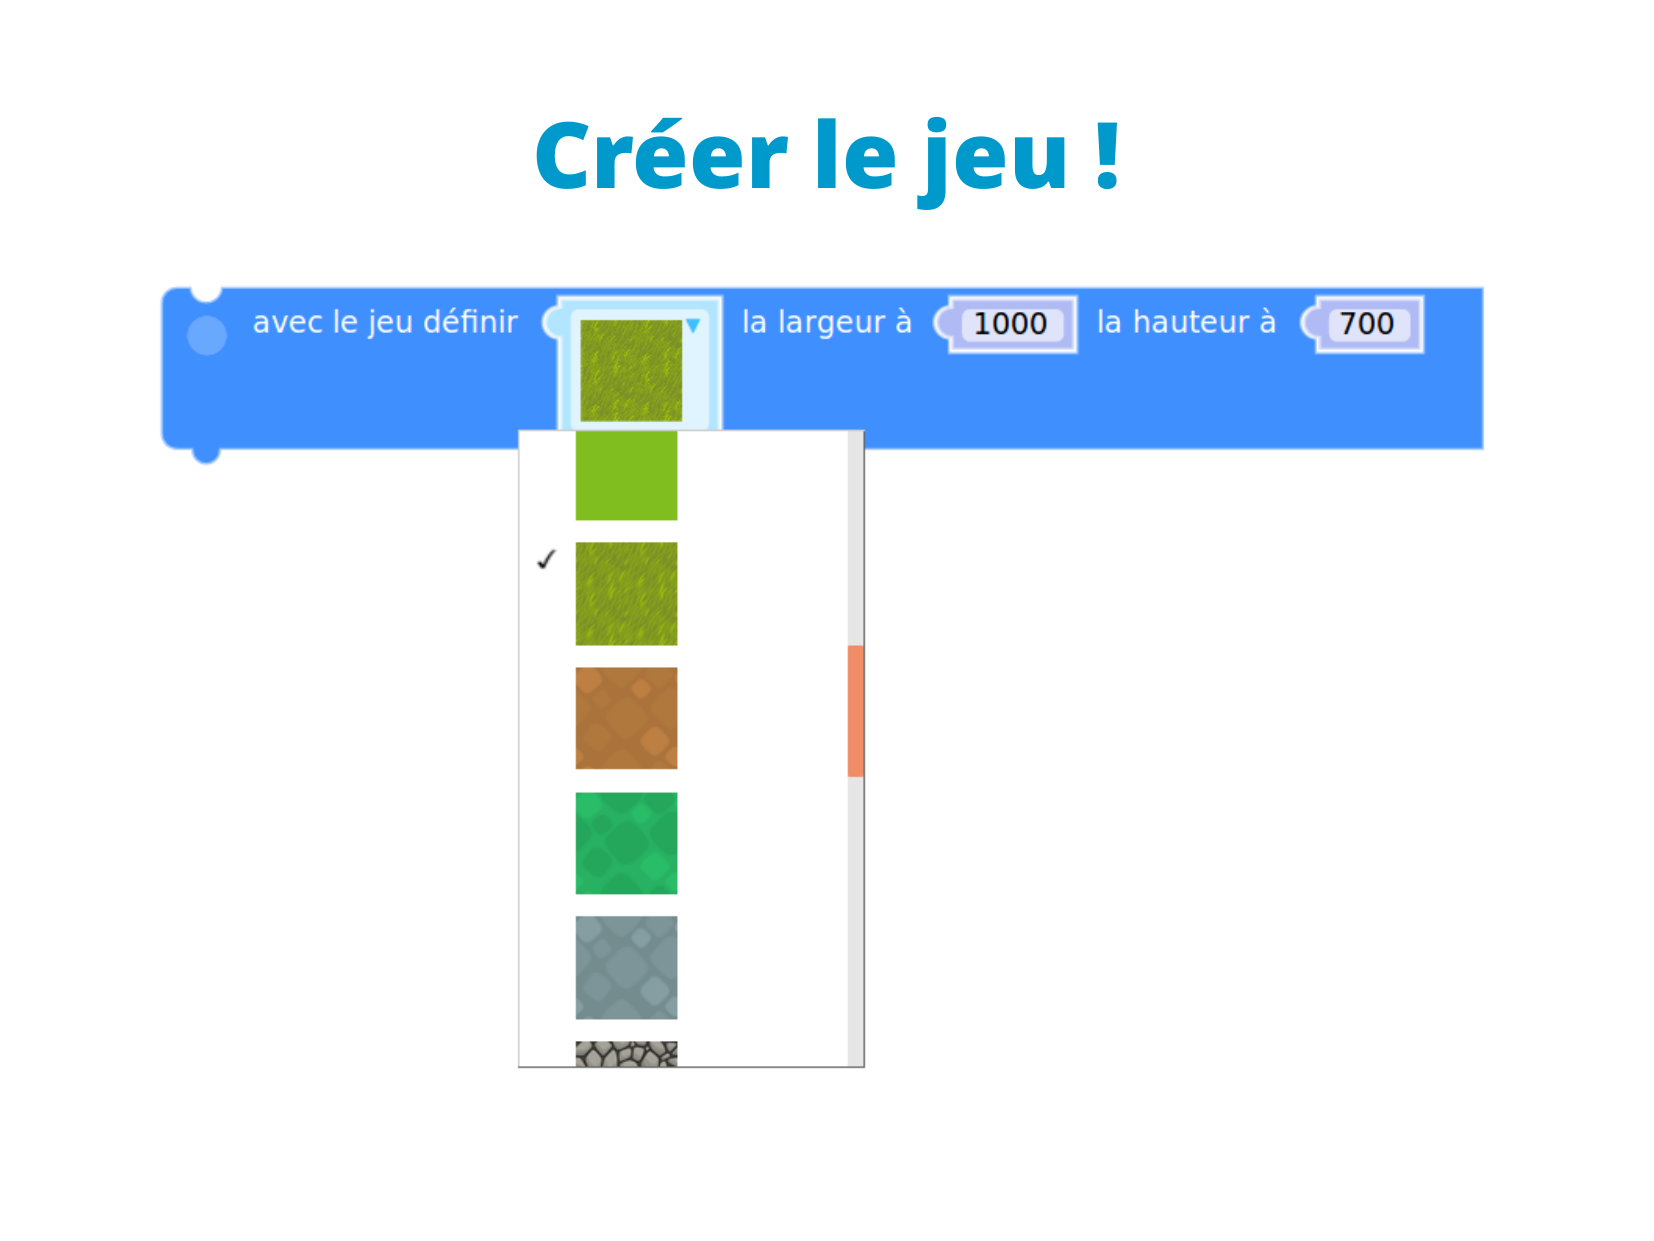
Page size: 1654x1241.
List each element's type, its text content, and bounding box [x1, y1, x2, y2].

title Créer le jeu ! [82, 49, 1571, 257]
picture [151, 275, 1503, 1087]
